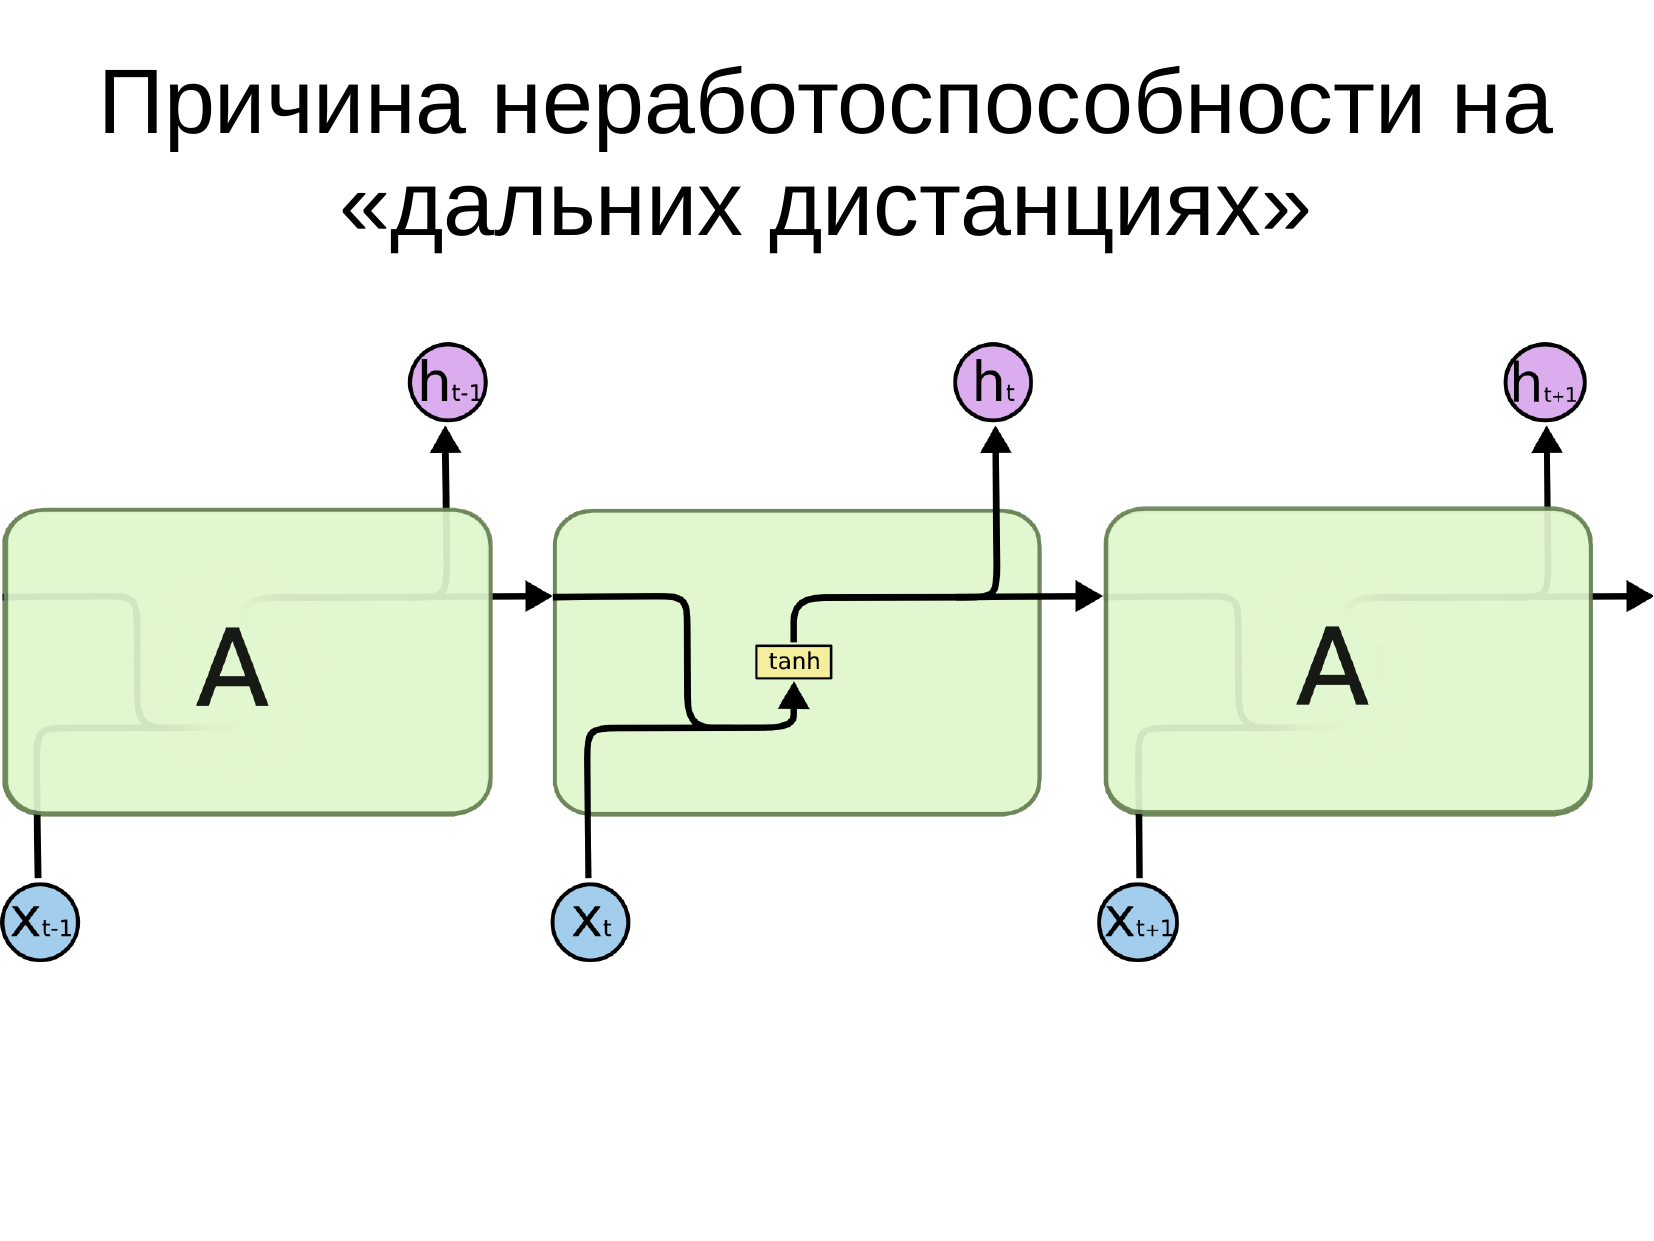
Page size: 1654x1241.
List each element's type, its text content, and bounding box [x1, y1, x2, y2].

title Причина неработоспособности на «дальних дистанциях» [82, 49, 1571, 257]
picture [0, 342, 1654, 962]
